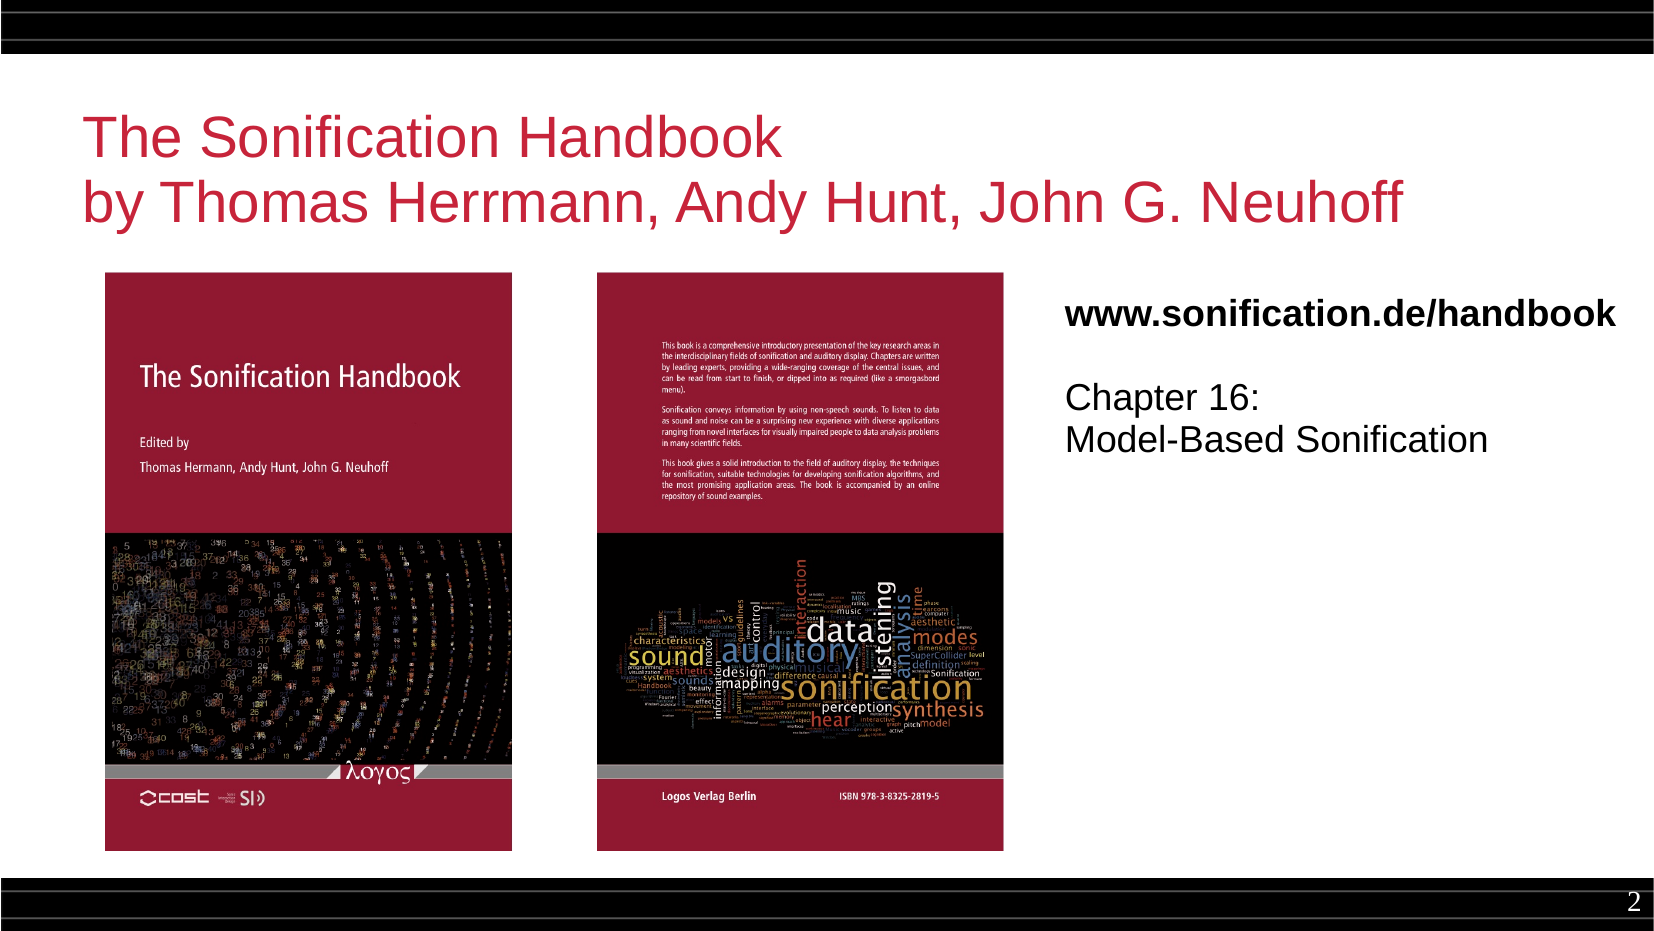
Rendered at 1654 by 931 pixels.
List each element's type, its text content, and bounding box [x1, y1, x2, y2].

picture [1, 0, 1654, 54]
picture [597, 271, 1004, 851]
text_box www.sonification.de/handbook Chapter 16: Model-Based Sonification [1050, 285, 1636, 594]
picture [1, 878, 1654, 931]
picture [105, 271, 513, 851]
title The Sonification Handbook by Thomas Herrmann, Andy Hunt, John G. Neuhoff [82, 92, 1571, 248]
